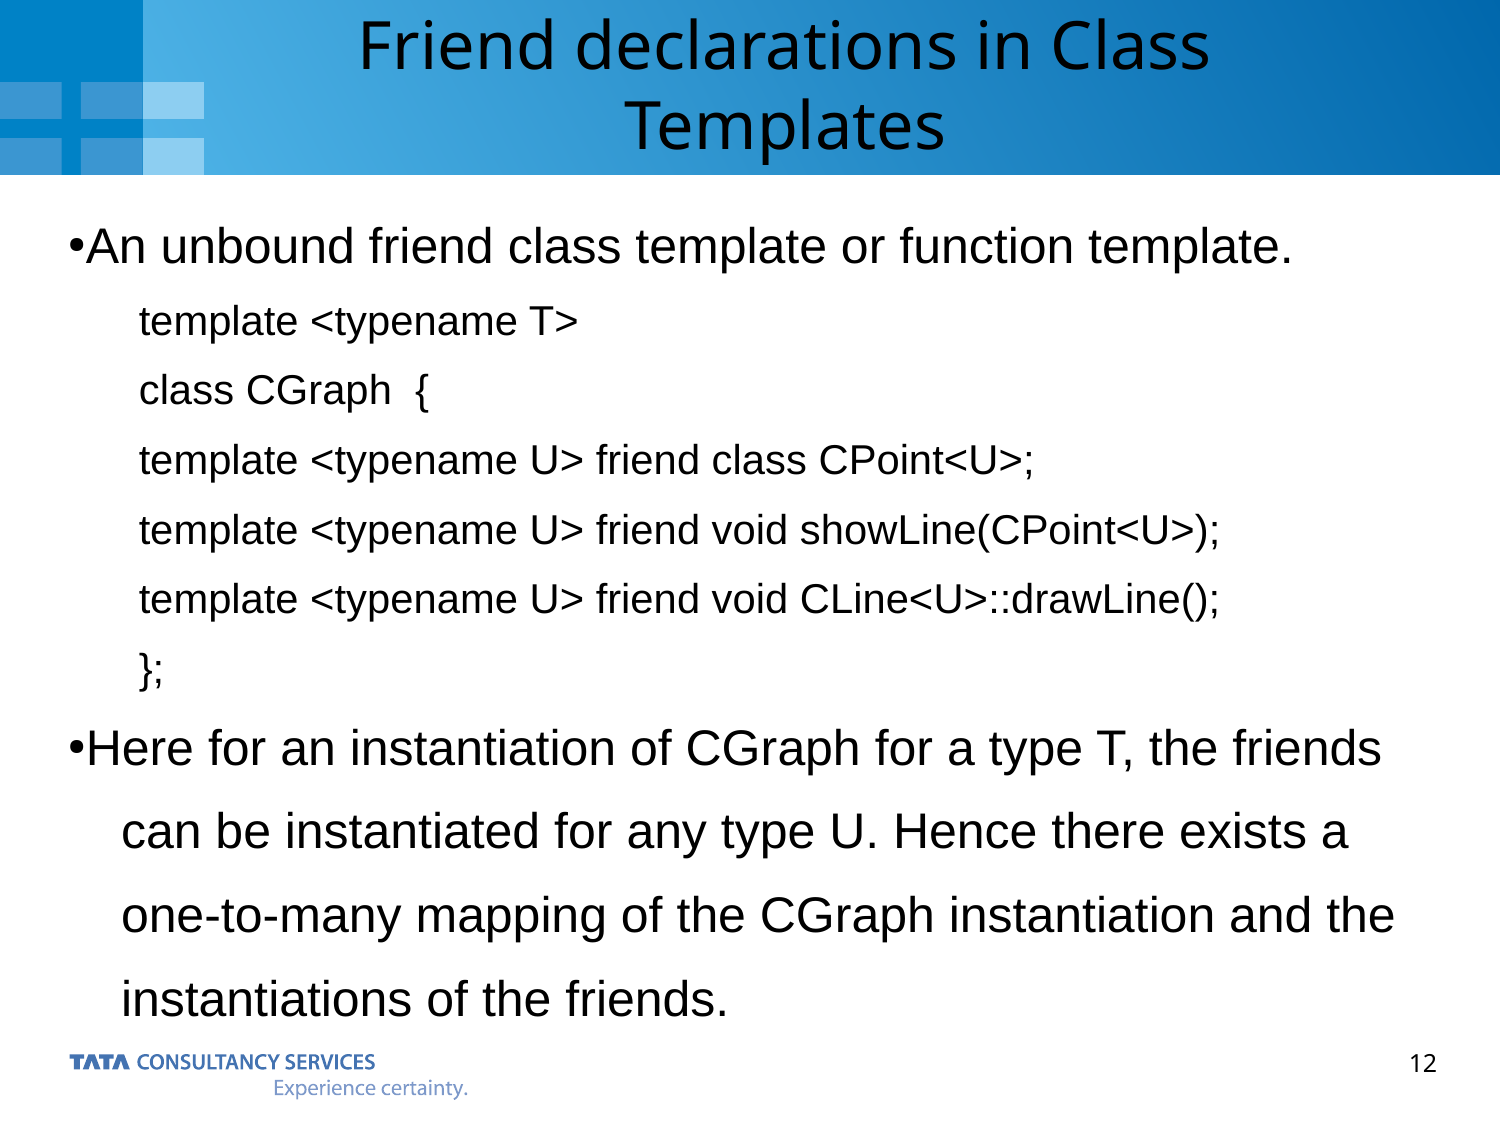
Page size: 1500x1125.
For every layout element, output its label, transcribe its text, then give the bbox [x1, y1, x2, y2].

text_box Friend declarations in Class Templates [224, 11, 1347, 154]
text_box An unbound friend class template or function template. template <typename T> class CGraph { template <typename U> friend class CPoint<U>; template <typename U> friend void showLine(CPoint<U>); template <typename U> friend void CLine<U>::drawLine(); }; Here for an instantiation of CGraph for a type T, the friends can be instantiated for any type U. Hence there exists a one-to-many mapping of the CGraph instantiation and the instantiations of the friends. [35, 183, 1465, 1034]
